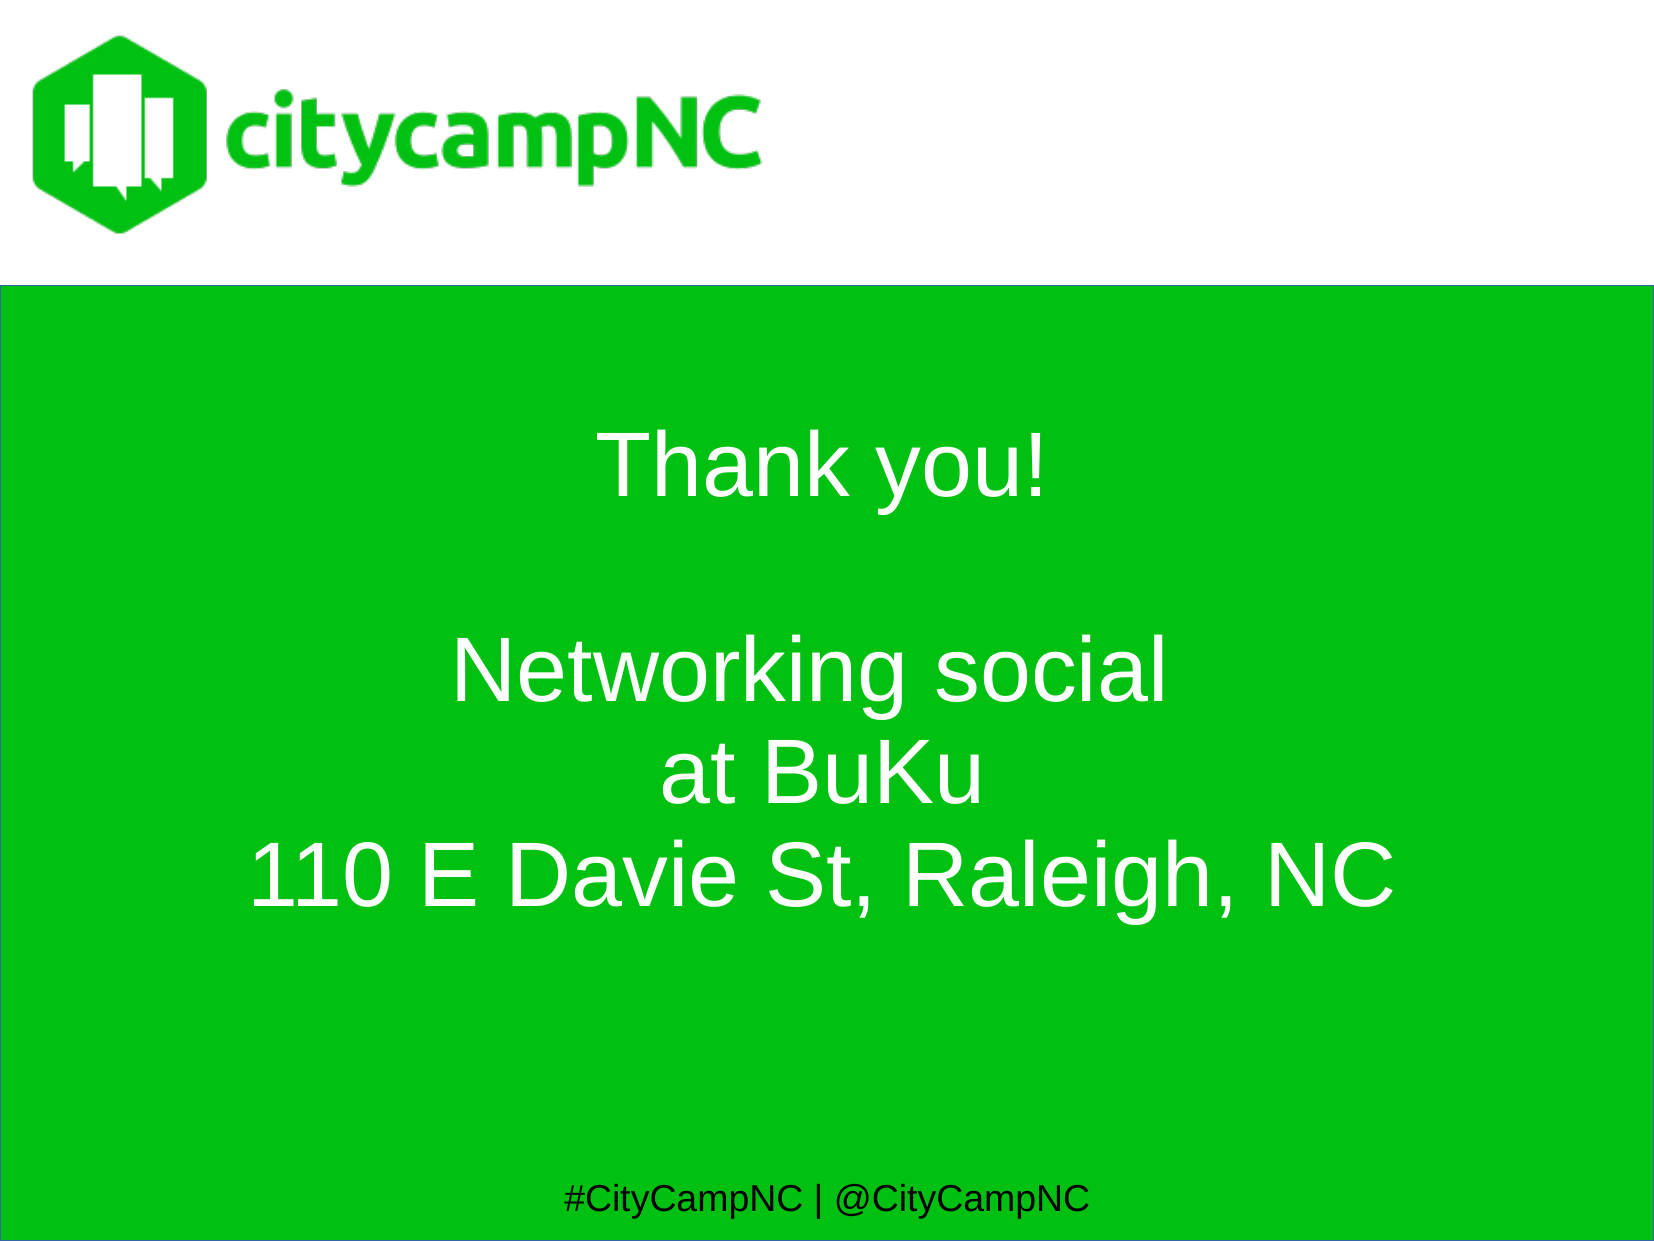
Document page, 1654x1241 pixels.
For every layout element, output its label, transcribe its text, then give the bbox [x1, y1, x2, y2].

subtitle Thank you! Networking social at BuKu 110 E Davie St, Raleigh, NC [75, 330, 1571, 1010]
picture [0, 3, 794, 267]
